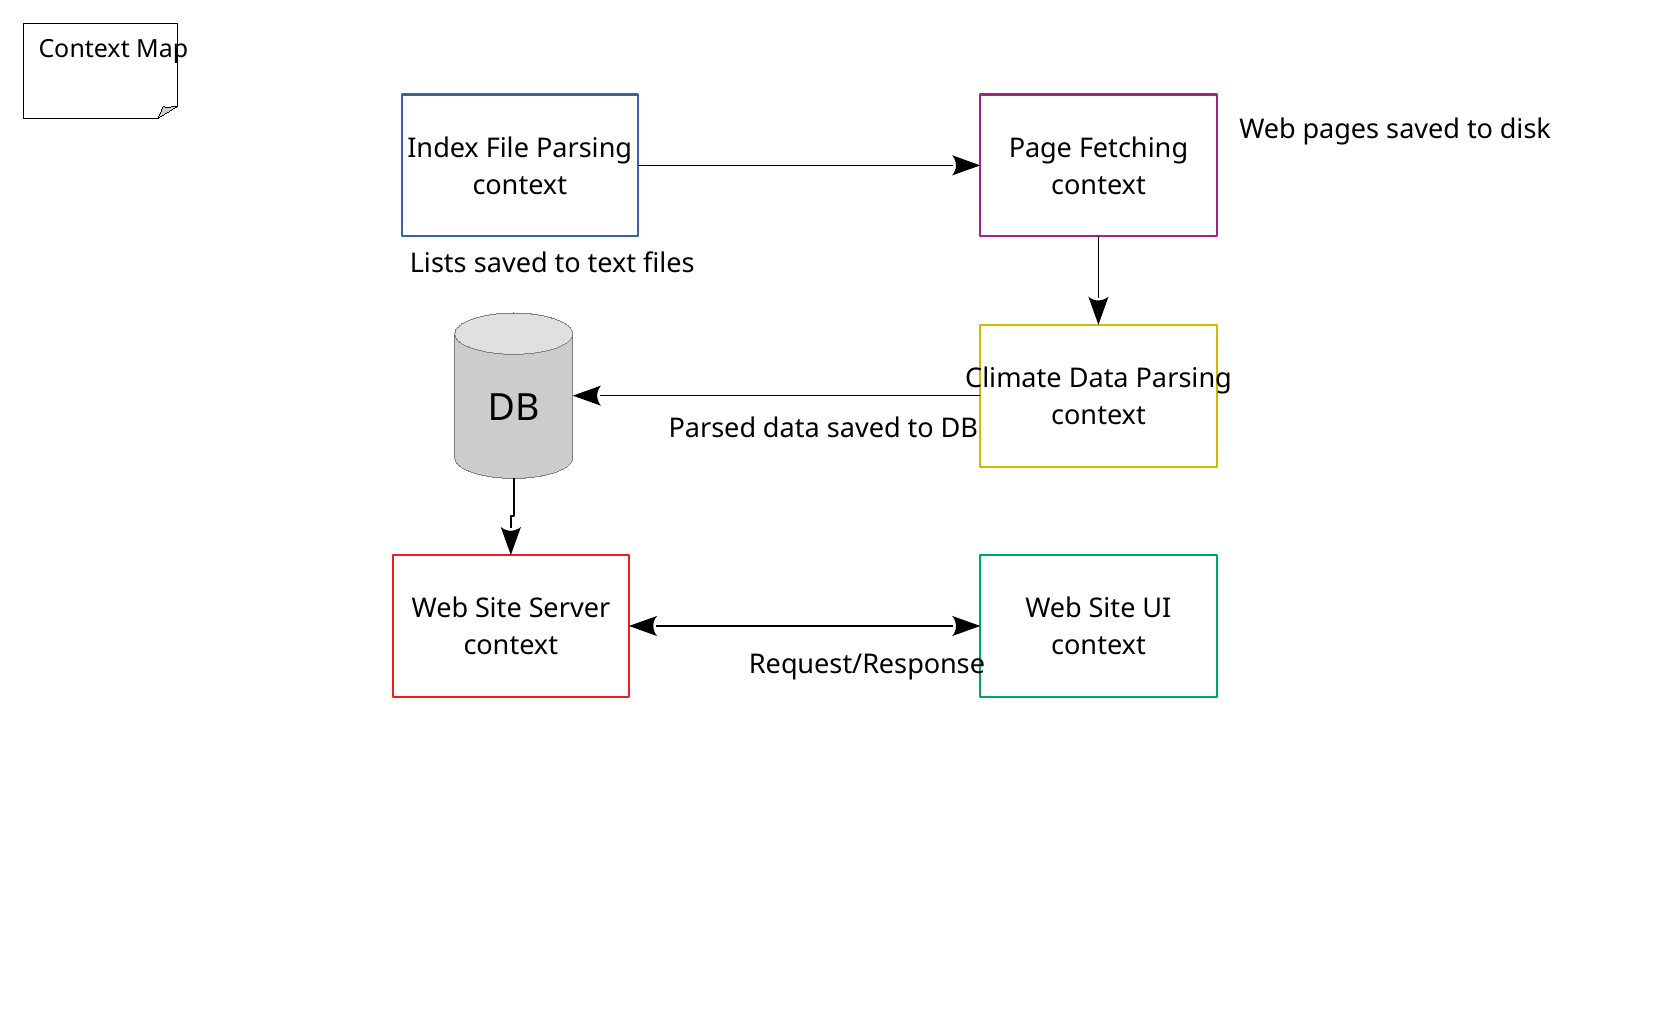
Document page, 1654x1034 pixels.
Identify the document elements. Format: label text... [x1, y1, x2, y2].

text_box Index File Parsing context [401, 94, 638, 236]
text_box Lists saved to text files [395, 236, 647, 276]
text_box Web pages saved to disk [1224, 102, 1481, 142]
text_box Context Map [23, 23, 178, 119]
text_box Page Fetching context [980, 94, 1217, 237]
text_box Web Site Server context [392, 555, 629, 697]
text_box Climate Data Parsing context [980, 324, 1217, 467]
text_box DB [454, 335, 573, 479]
text_box Web Site UI context [980, 555, 1217, 697]
text_box Parsed data saved to DB [653, 401, 911, 441]
text_box Request/Response [734, 637, 918, 677]
